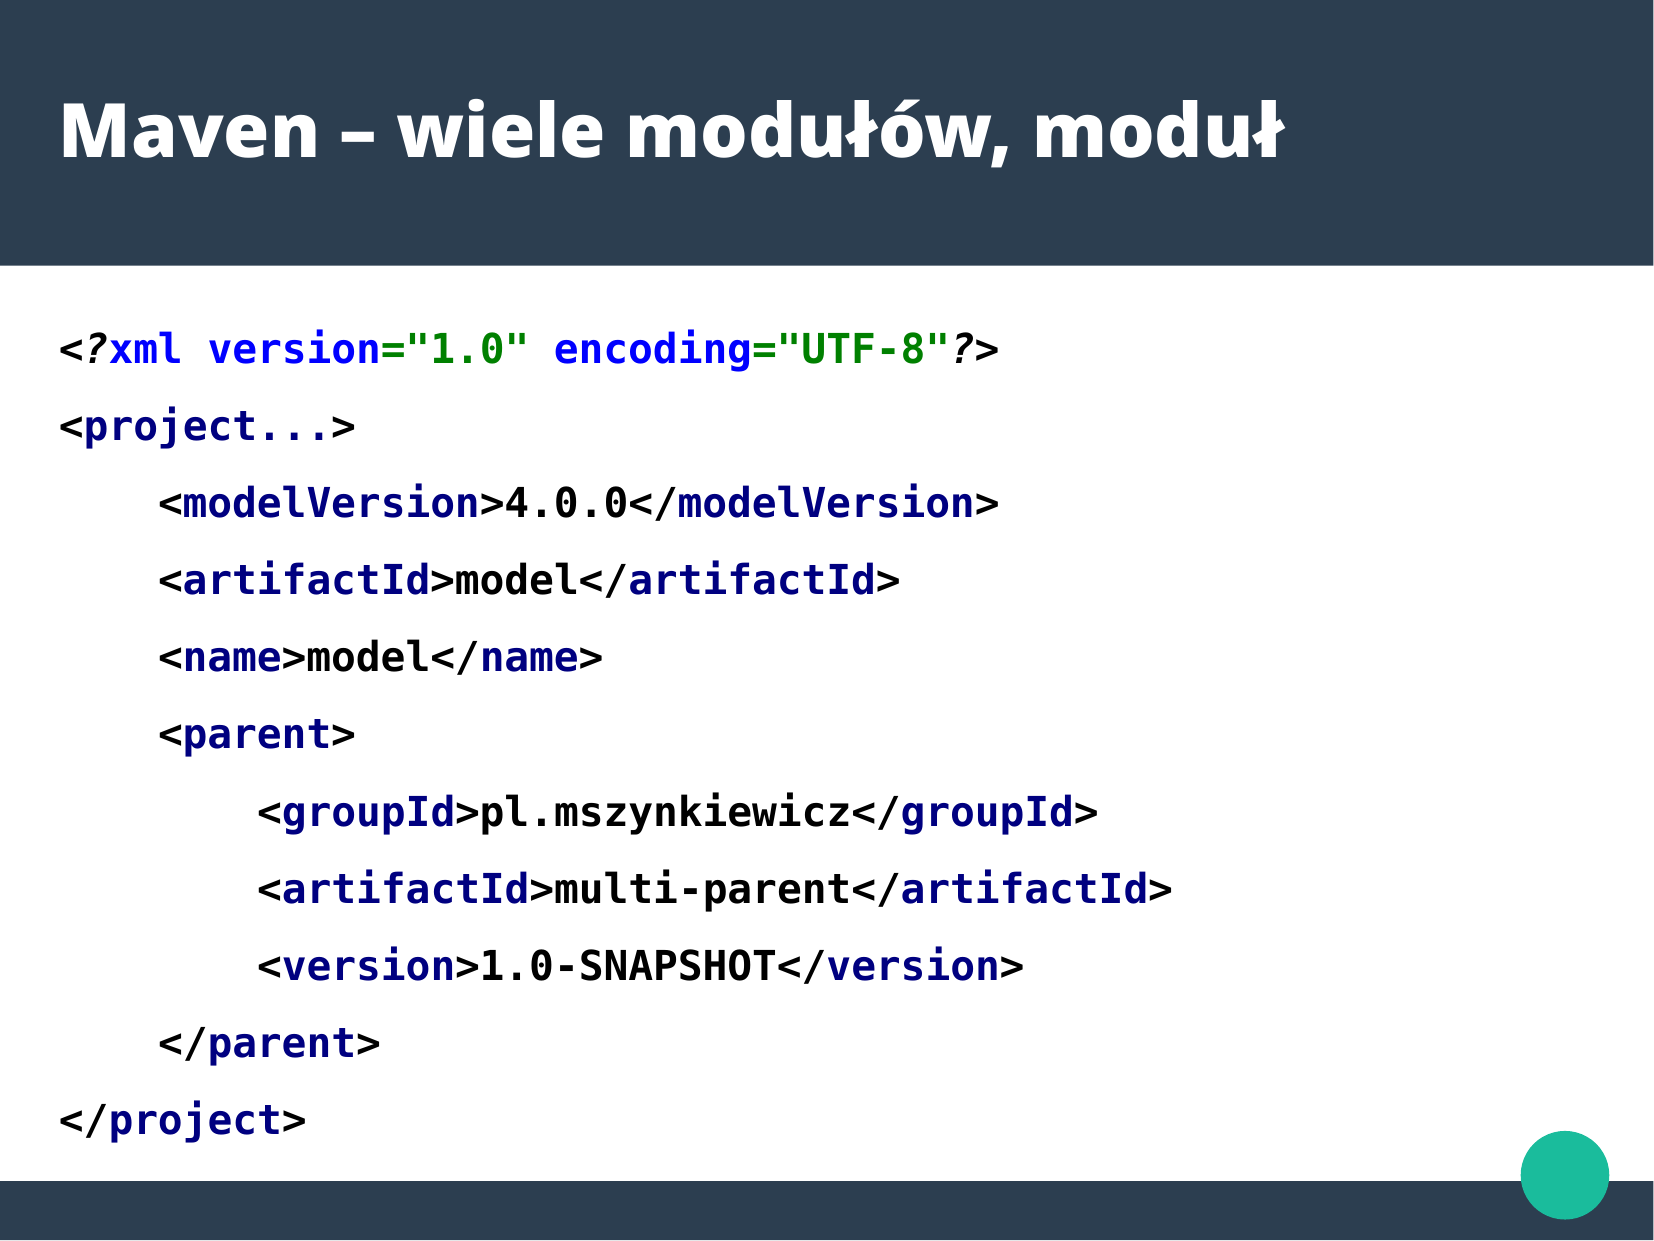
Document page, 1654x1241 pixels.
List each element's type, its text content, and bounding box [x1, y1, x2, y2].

list <?xml version="1.0" encoding="UTF-8"?> <project...> <modelVersion>4.0.0</modelVersion> <artifactId>model</artifactId> <name>model</name> <parent> <groupId>pl.mszynkiewicz</groupId> <artifactId>multi-parent</artifactId> <version>1.0-SNAPSHOT</version> </parent> </project> [59, 324, 1595, 1152]
title Maven – wiele modułów, moduł [59, 49, 1595, 207]
